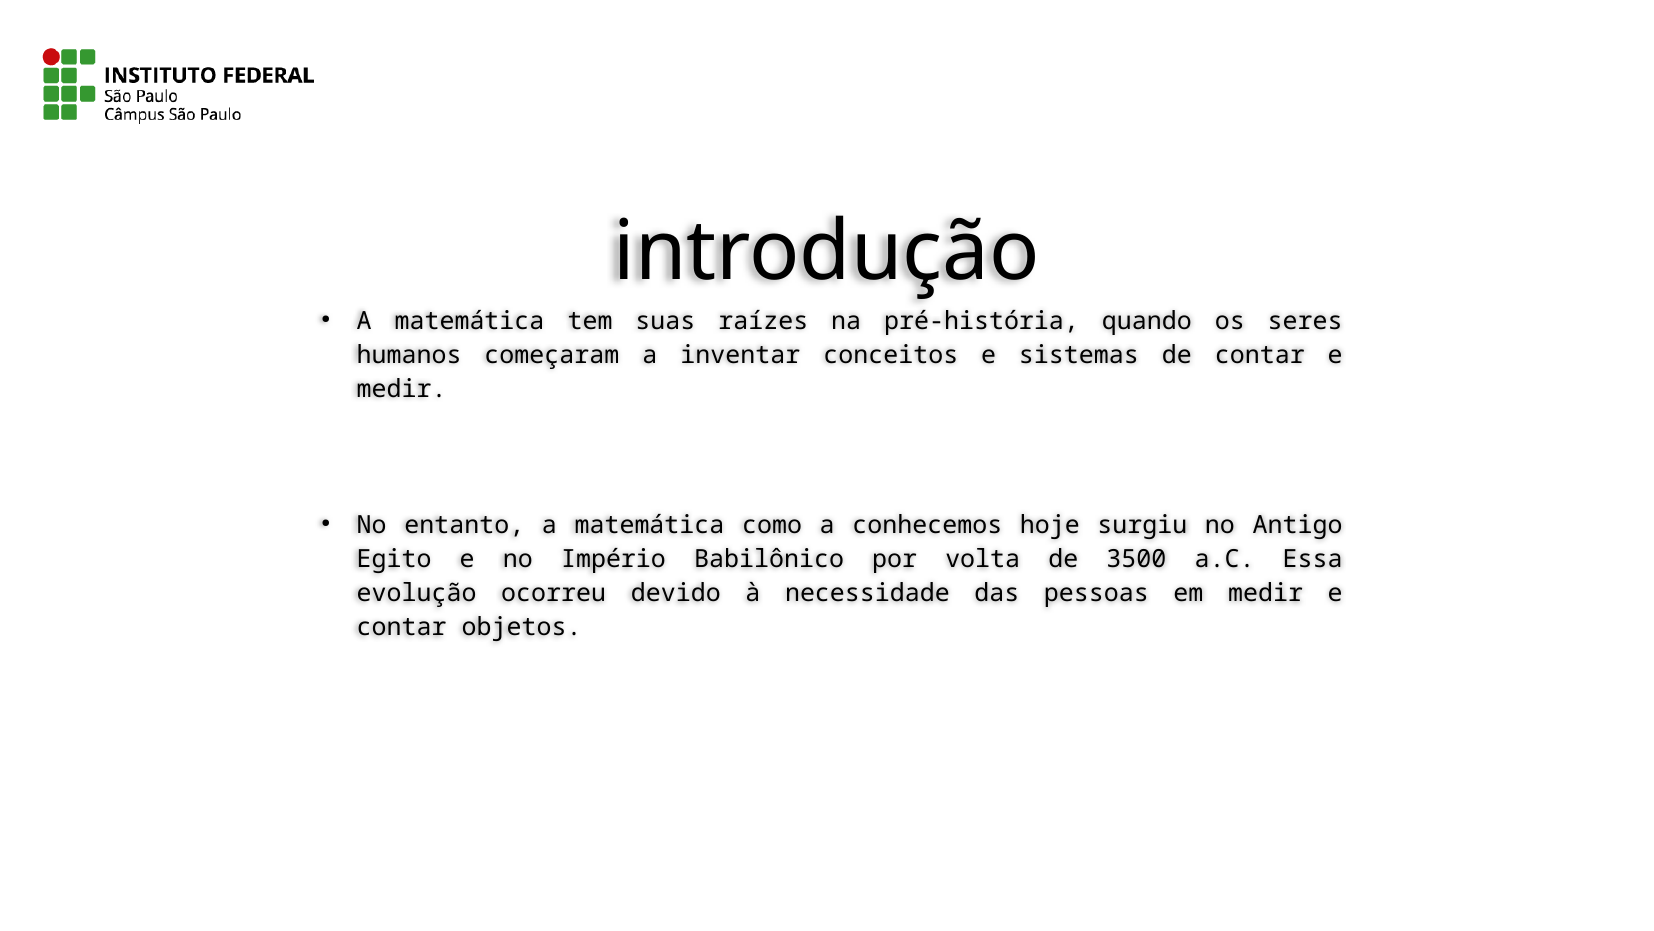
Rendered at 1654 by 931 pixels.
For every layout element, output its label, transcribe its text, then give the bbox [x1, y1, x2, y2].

picture [29, 29, 325, 136]
text_box A matemática tem suas raízes na pré-história, quando os seres humanos começaram a inventar conceitos e sistemas de contar e medir. No entanto, a matemática como a conhecemos hoje surgiu no Antigo Egito e no Império Babilônico por volta de 3500 a.C. Essa evolução ocorreu devido à necessidade das pessoas em medir e contar objetos. [306, 295, 1359, 768]
title introdução [82, 169, 1571, 325]
